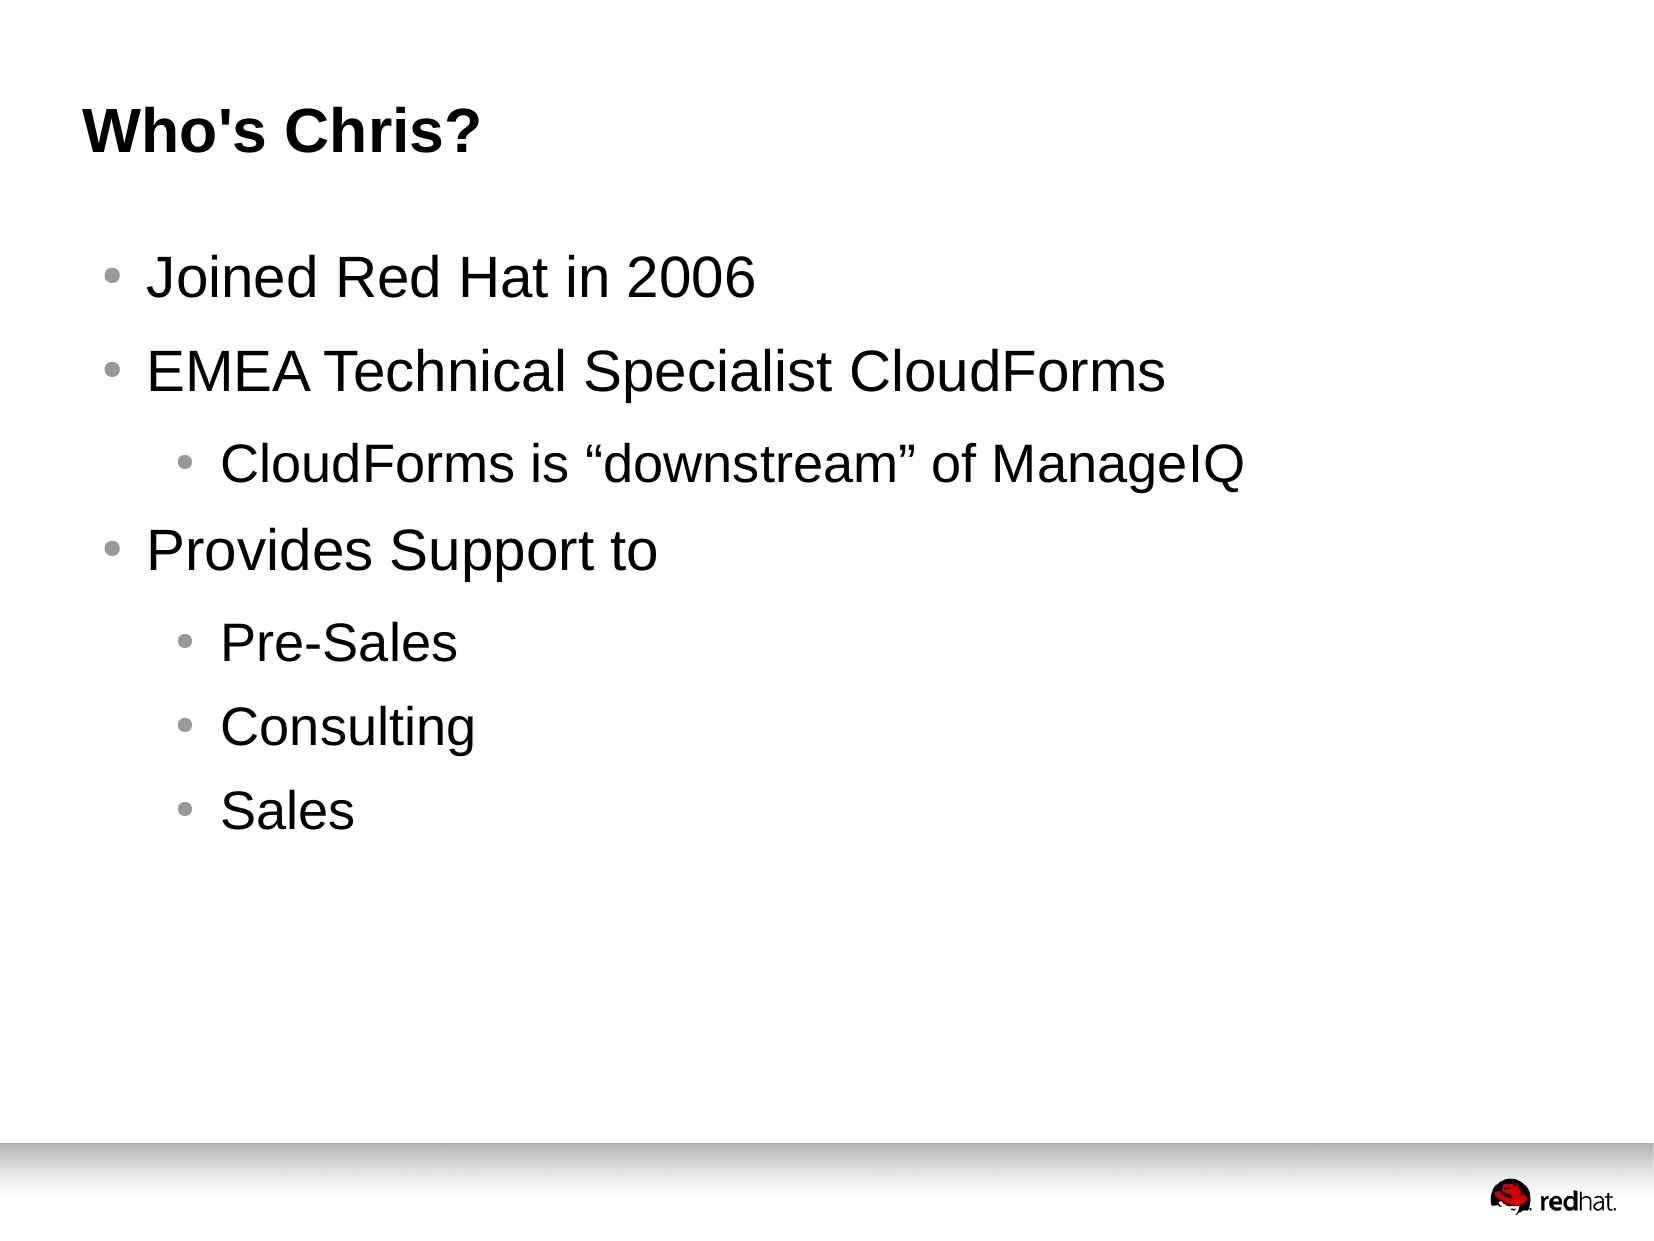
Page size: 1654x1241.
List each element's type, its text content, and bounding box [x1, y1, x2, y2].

list Joined Red Hat in 2006 EMEA Technical Specialist CloudForms CloudForms is “downstream” of ManageIQ Provides Support to Pre-Sales Consulting Sales [86, 244, 1576, 1039]
title Who's Chris? [82, 37, 1571, 225]
picture [0, 1143, 1654, 1241]
